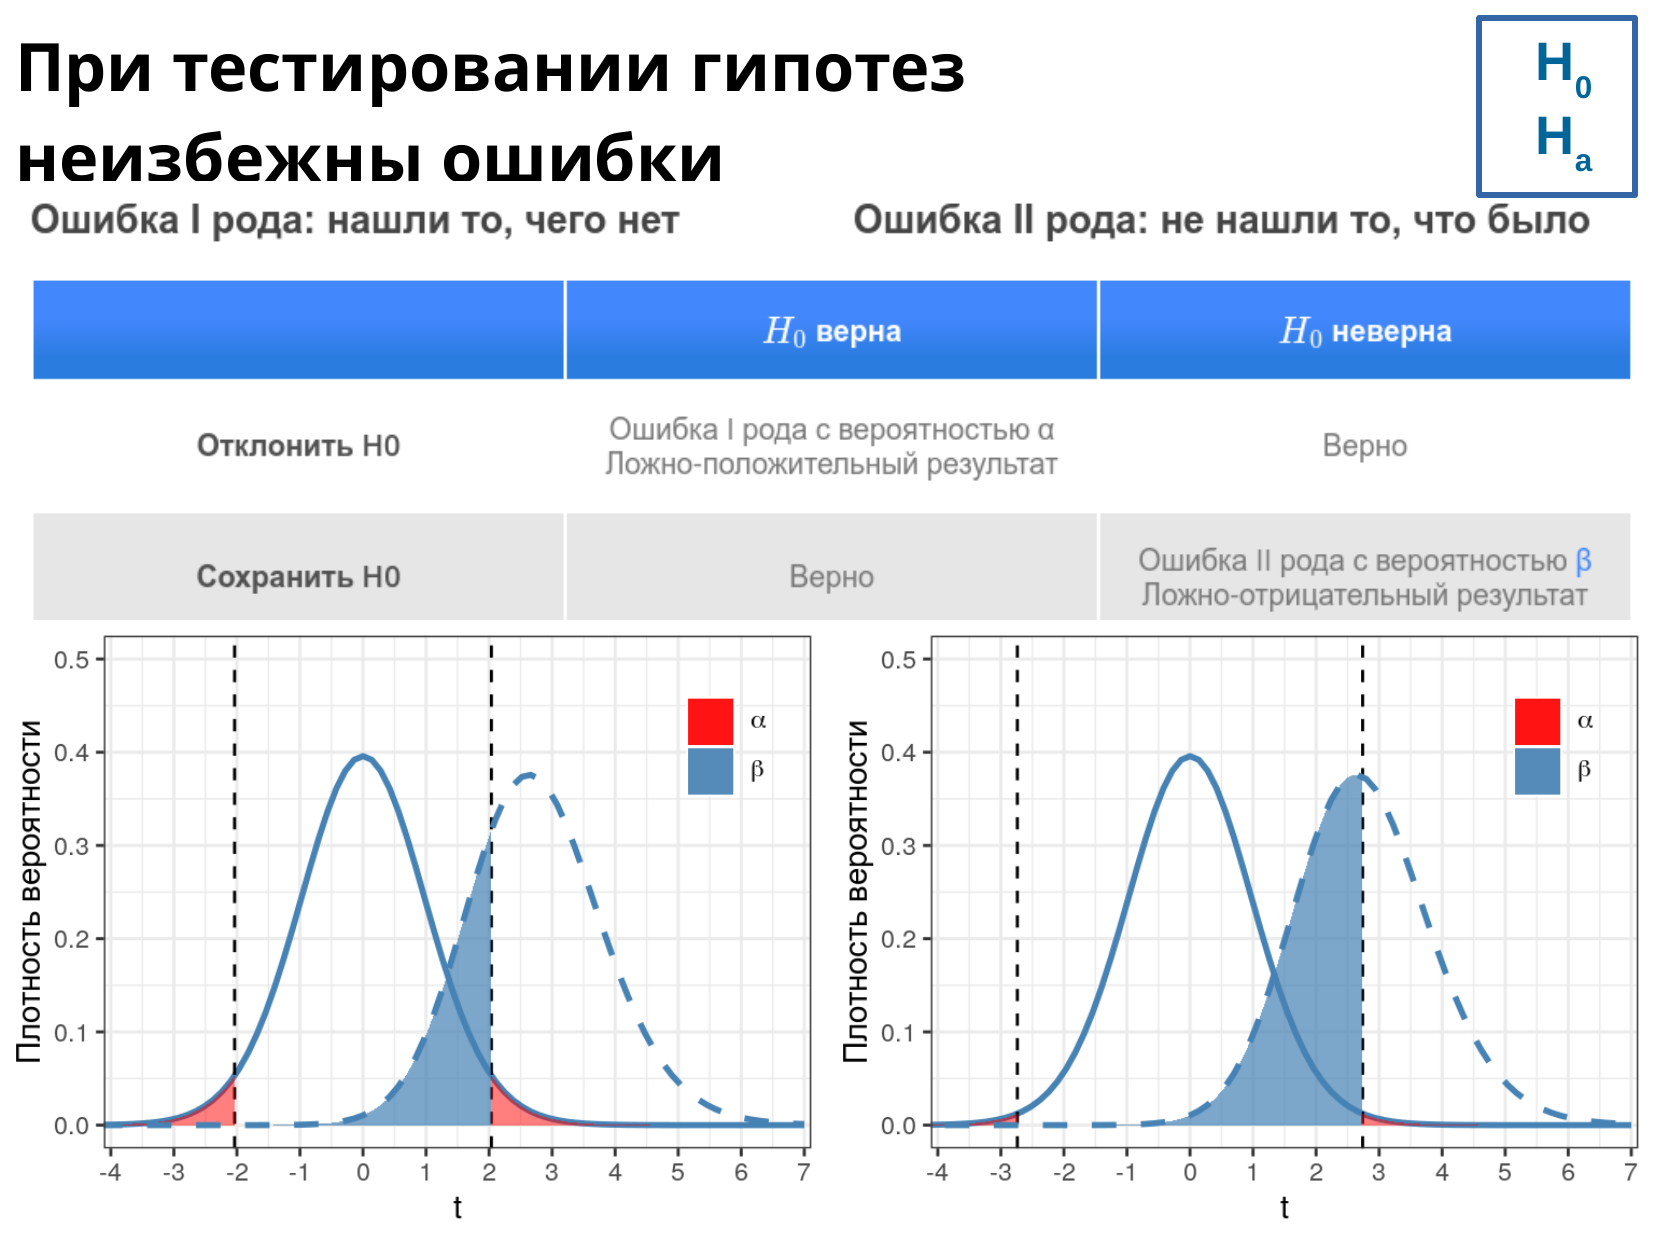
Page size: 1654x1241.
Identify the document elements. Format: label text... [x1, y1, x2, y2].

picture [1482, 181, 1632, 192]
title При тестировании гипотез неизбежны ошибки [1482, 21, 1632, 181]
title При тестировании гипотез неизбежны ошибки [15, 19, 1476, 181]
text_box H0 Ha [1520, 24, 1610, 187]
picture [0, 181, 1654, 1241]
